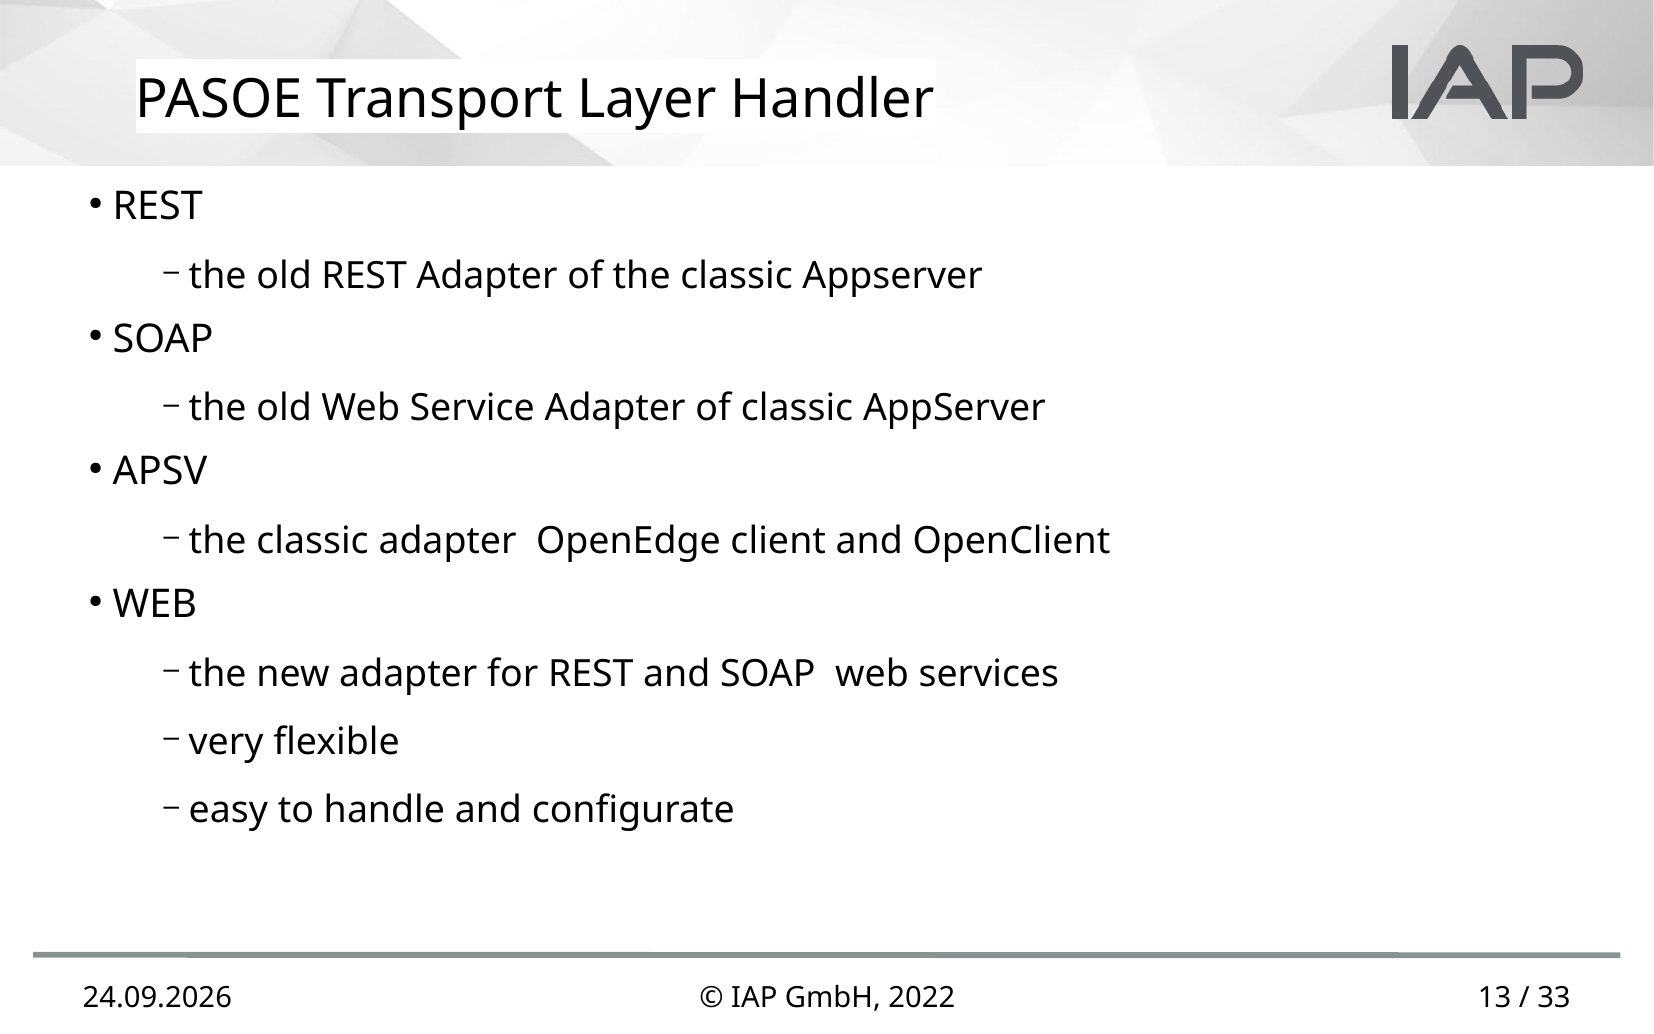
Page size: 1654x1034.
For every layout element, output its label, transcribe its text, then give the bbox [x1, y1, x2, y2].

list REST the old REST Adapter of the classic Appserver SOAP the old Web Service Adapter of classic AppServer APSV the classic adapter OpenEdge client and OpenClient WEB the new adapter for REST and SOAP web services very flexible easy to handle and configurate [88, 177, 1565, 880]
picture [0, 0, 1654, 166]
title PASOE Transport Layer Handler [135, 41, 1264, 152]
